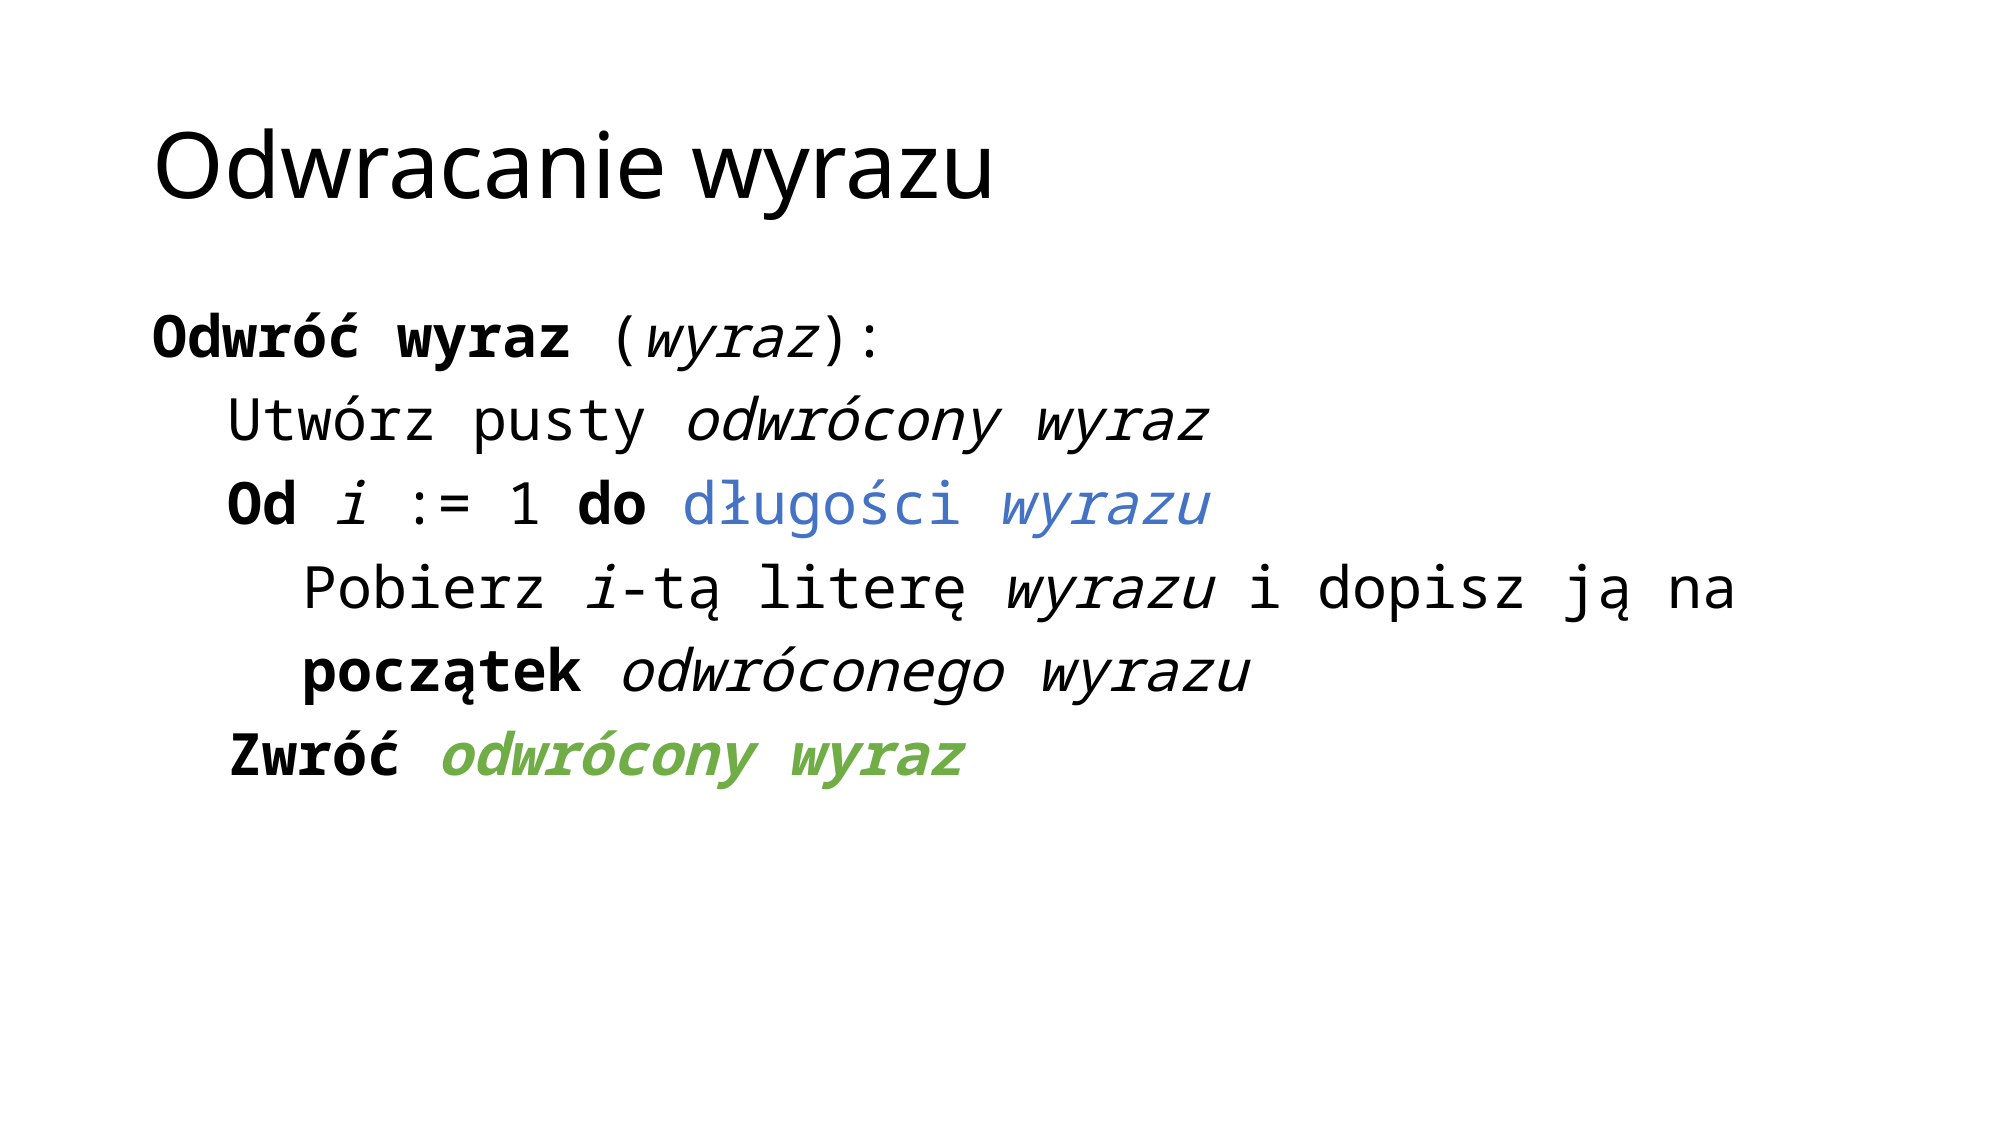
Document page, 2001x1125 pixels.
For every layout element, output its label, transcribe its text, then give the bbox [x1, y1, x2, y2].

title Odwracanie wyrazu [137, 59, 1863, 278]
list Odwróć wyraz (wyraz): Utwórz pusty odwrócony wyraz Od i := 1 do długości wyrazu Pobierz i-tą literę wyrazu i dopisz ją na początek odwróconego wyrazu Zwróć odwrócony wyraz [137, 299, 1863, 1014]
